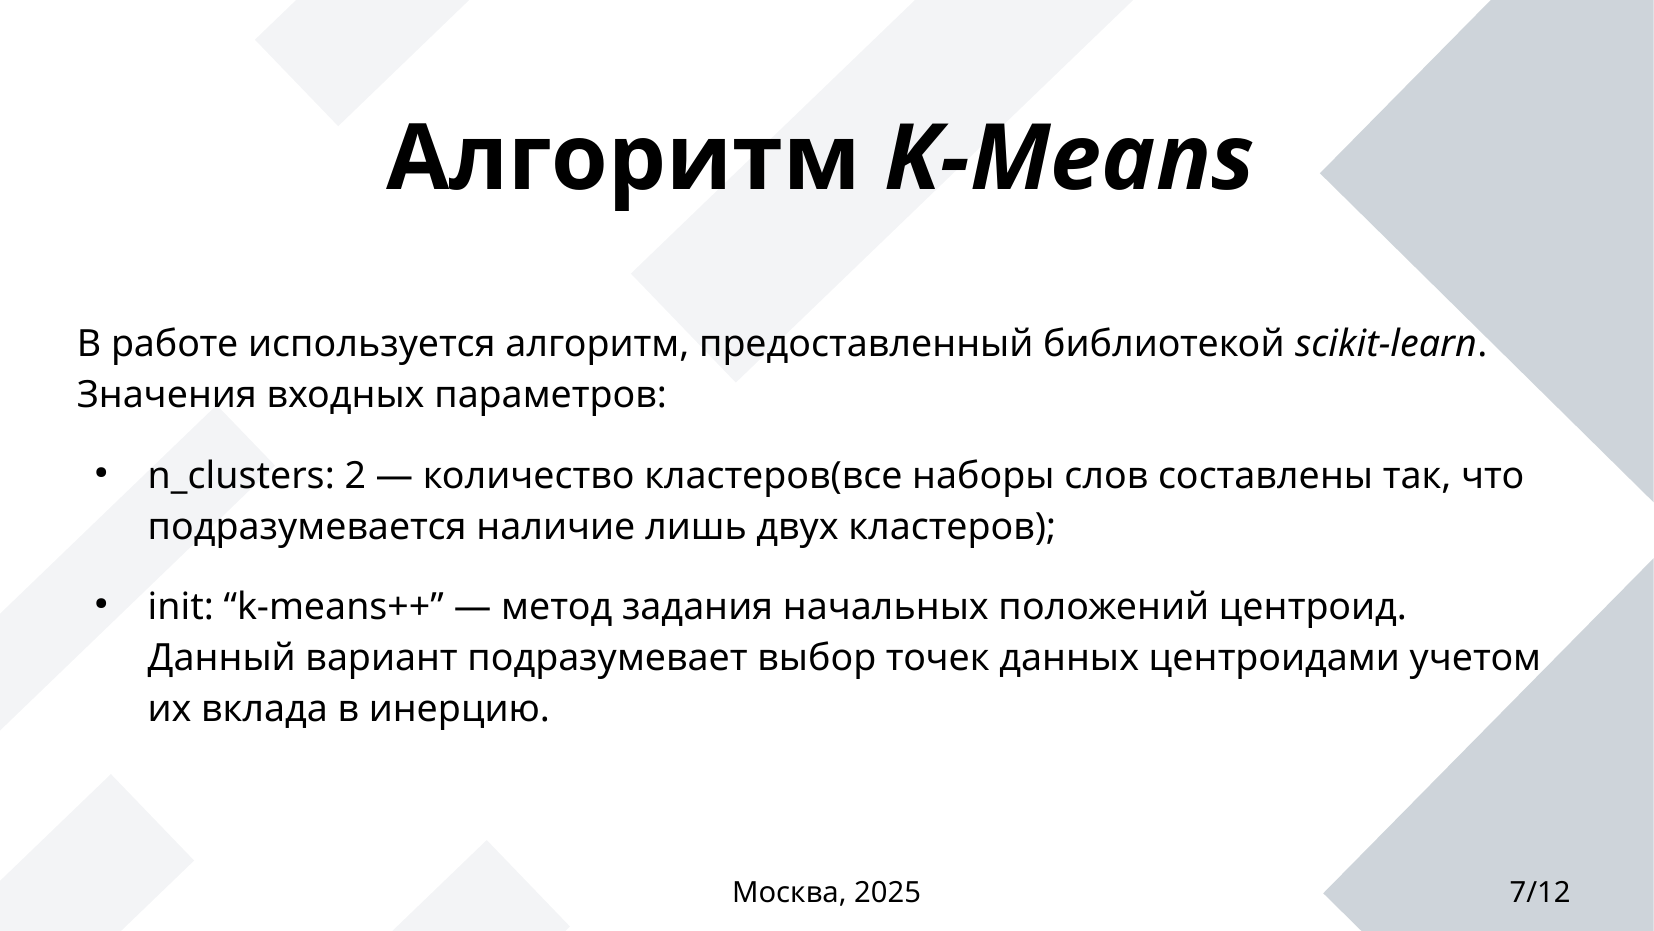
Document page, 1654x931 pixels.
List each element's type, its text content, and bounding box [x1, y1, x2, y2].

title Алгоритм K-Means [76, 76, 1565, 233]
list В работе используется алгоритм, предоставленный библиотекой scikit-learn. Значения входных параметров: n_clusters: 2 — количество кластеров(все наборы слов составлены так, что подразумевается наличие лишь двух кластеров); init: “k-means++” — метод задания начальных положений центроид. Данный вариант подразумевает выбор точек данных центроидами учетом их вклада в инерцию. [76, 295, 1565, 835]
